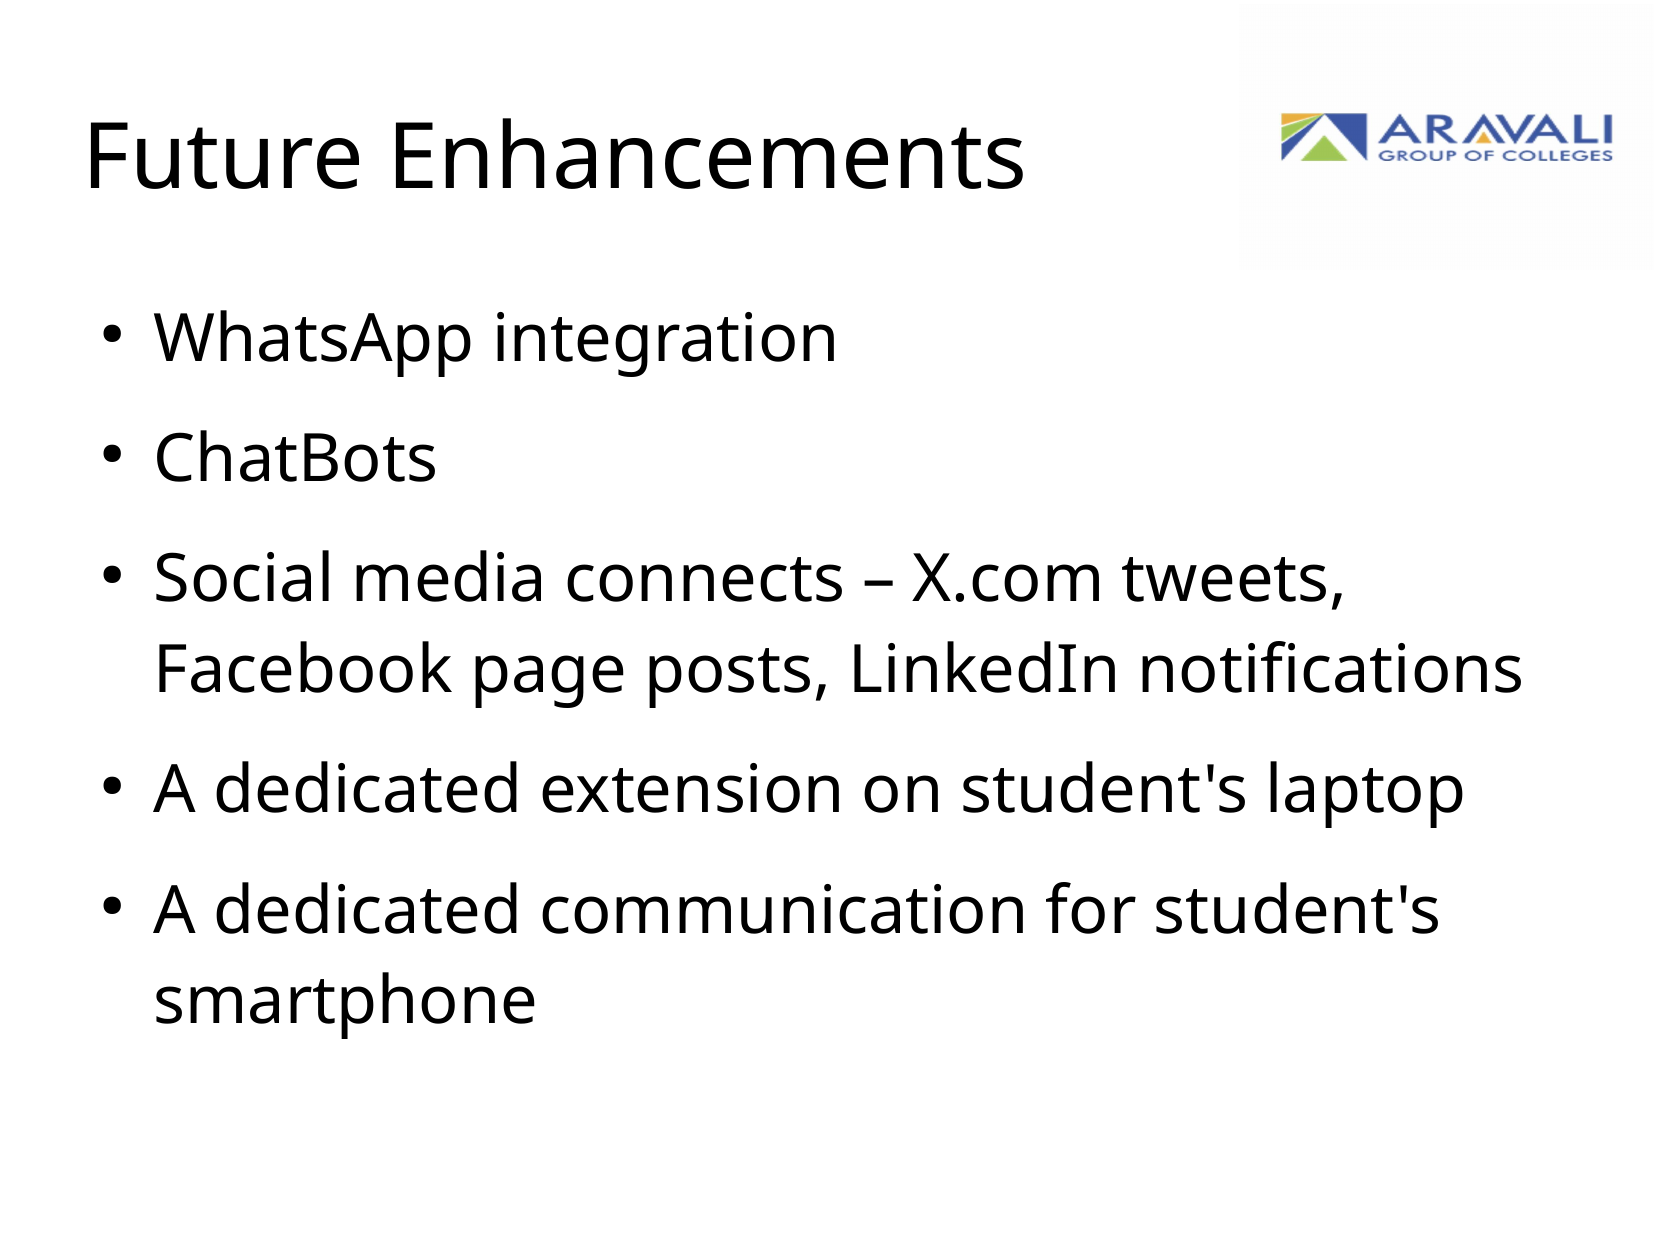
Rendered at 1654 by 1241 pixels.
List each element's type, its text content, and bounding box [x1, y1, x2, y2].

list WhatsApp integration ChatBots Social media connects – X.com tweets, Facebook page posts, LinkedIn notifications A dedicated extension on student's laptop A dedicated communication for student's smartphone [82, 290, 1571, 1109]
title Future Enhancements [82, 49, 1239, 257]
picture [1239, 4, 1654, 271]
